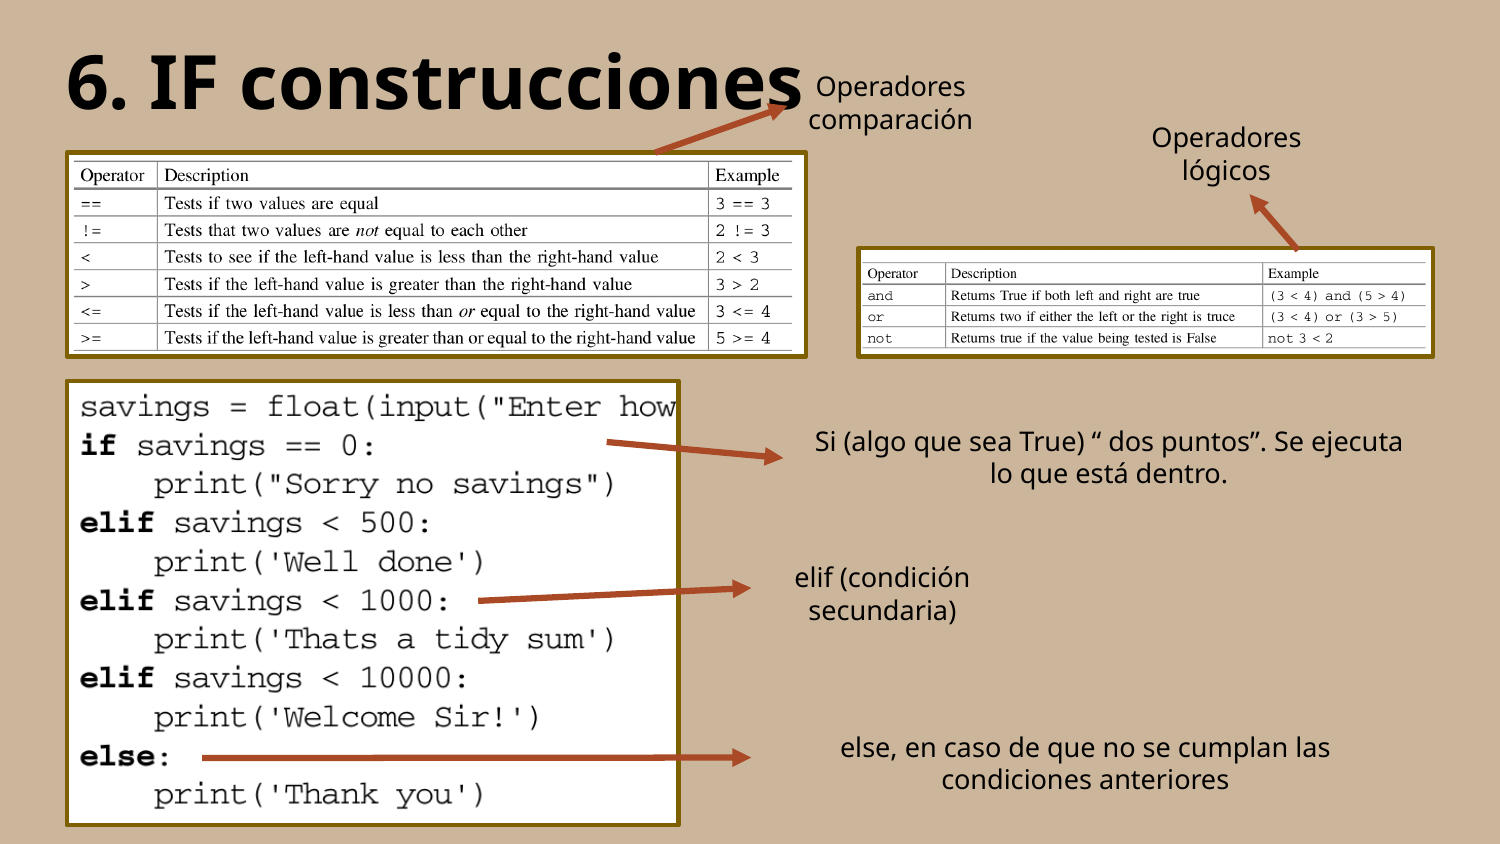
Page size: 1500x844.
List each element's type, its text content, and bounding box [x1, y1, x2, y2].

text_box elif (condición secundaria) [770, 545, 994, 628]
picture [69, 154, 804, 355]
picture [69, 383, 677, 823]
title 6. IF construcciones [51, 51, 1449, 140]
text_box else, en caso de que no se cumplan las condiciones anteriores [770, 715, 1400, 798]
picture [860, 250, 1431, 355]
text_box Operadores comparación [787, 54, 994, 137]
text_box Si (algo que sea True) “ dos puntos”. Se ejecuta lo que está dentro. [787, 409, 1431, 491]
text_box Operadores lógicos [1123, 105, 1330, 188]
